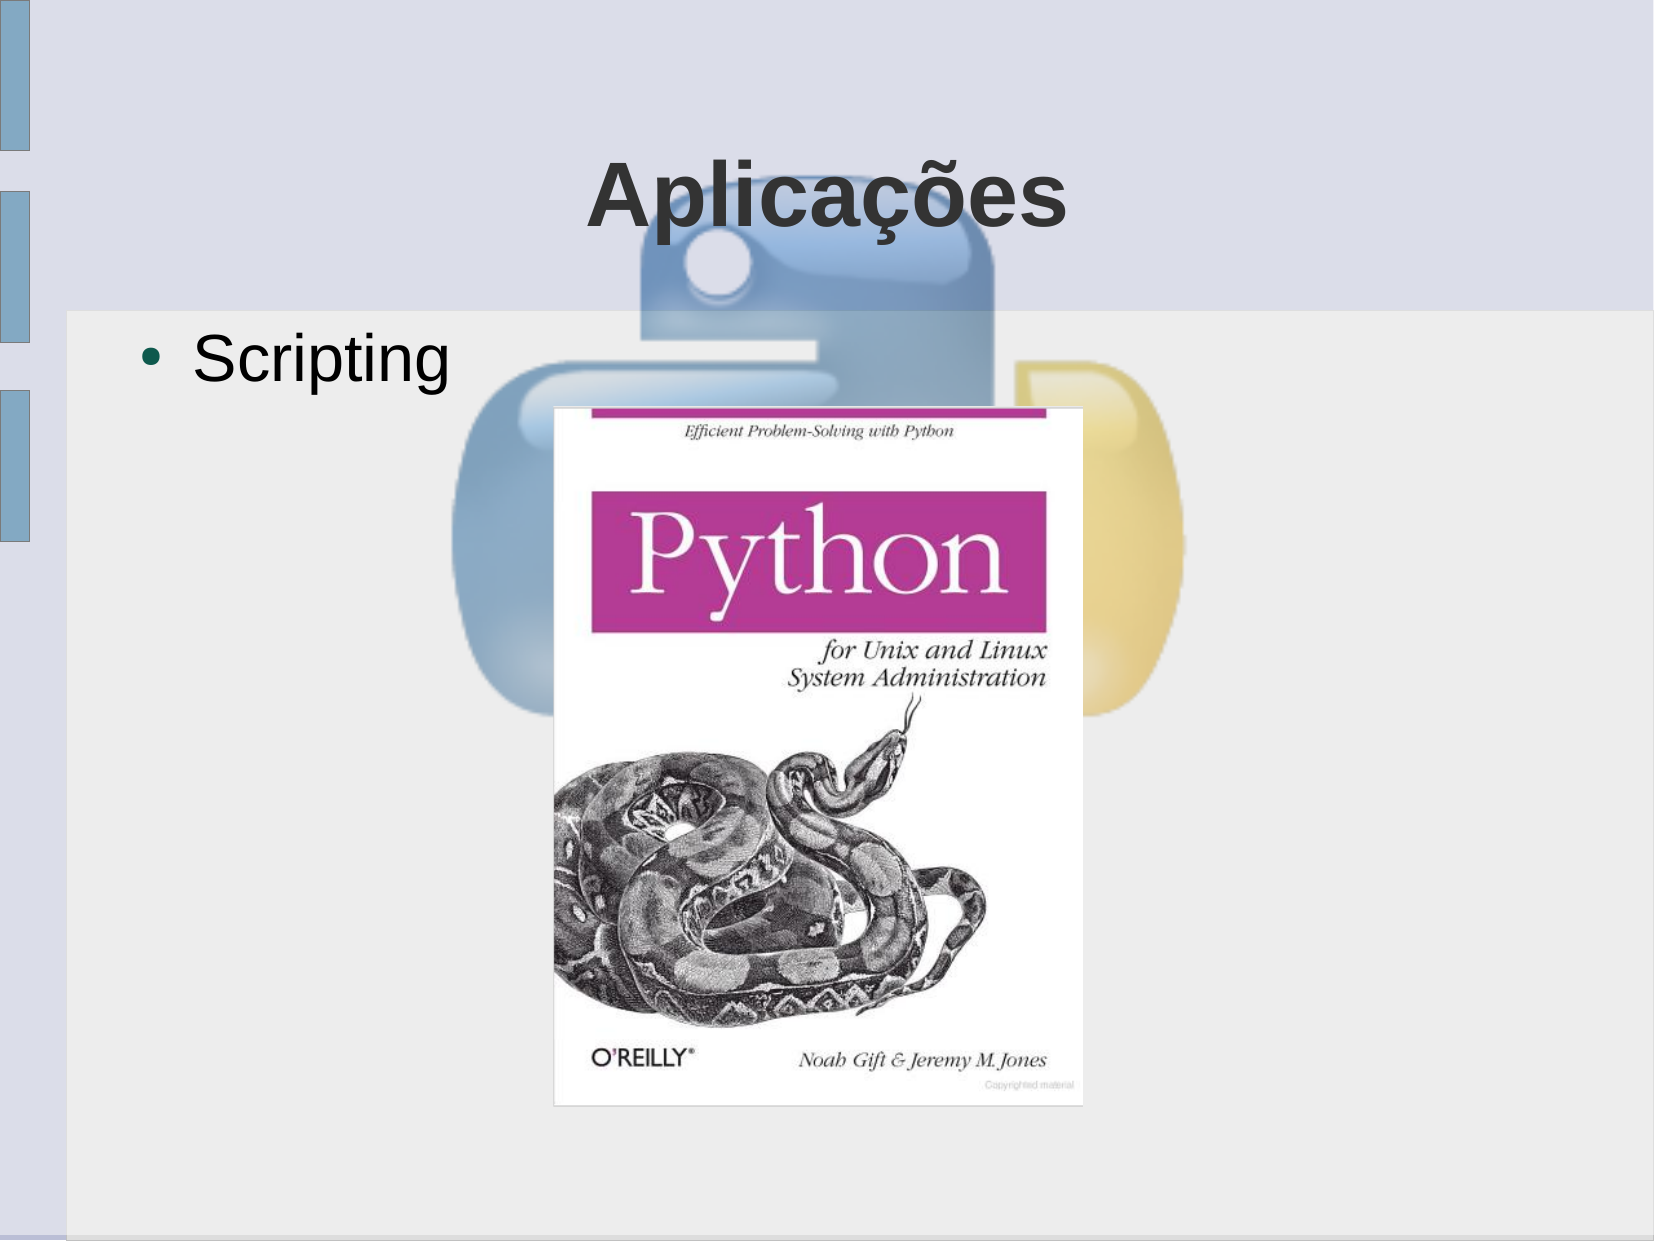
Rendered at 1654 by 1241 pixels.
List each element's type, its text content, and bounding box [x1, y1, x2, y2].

picture [0, 0, 1654, 1235]
title Aplicações [121, 91, 1534, 299]
list Scripting [121, 321, 1534, 1103]
